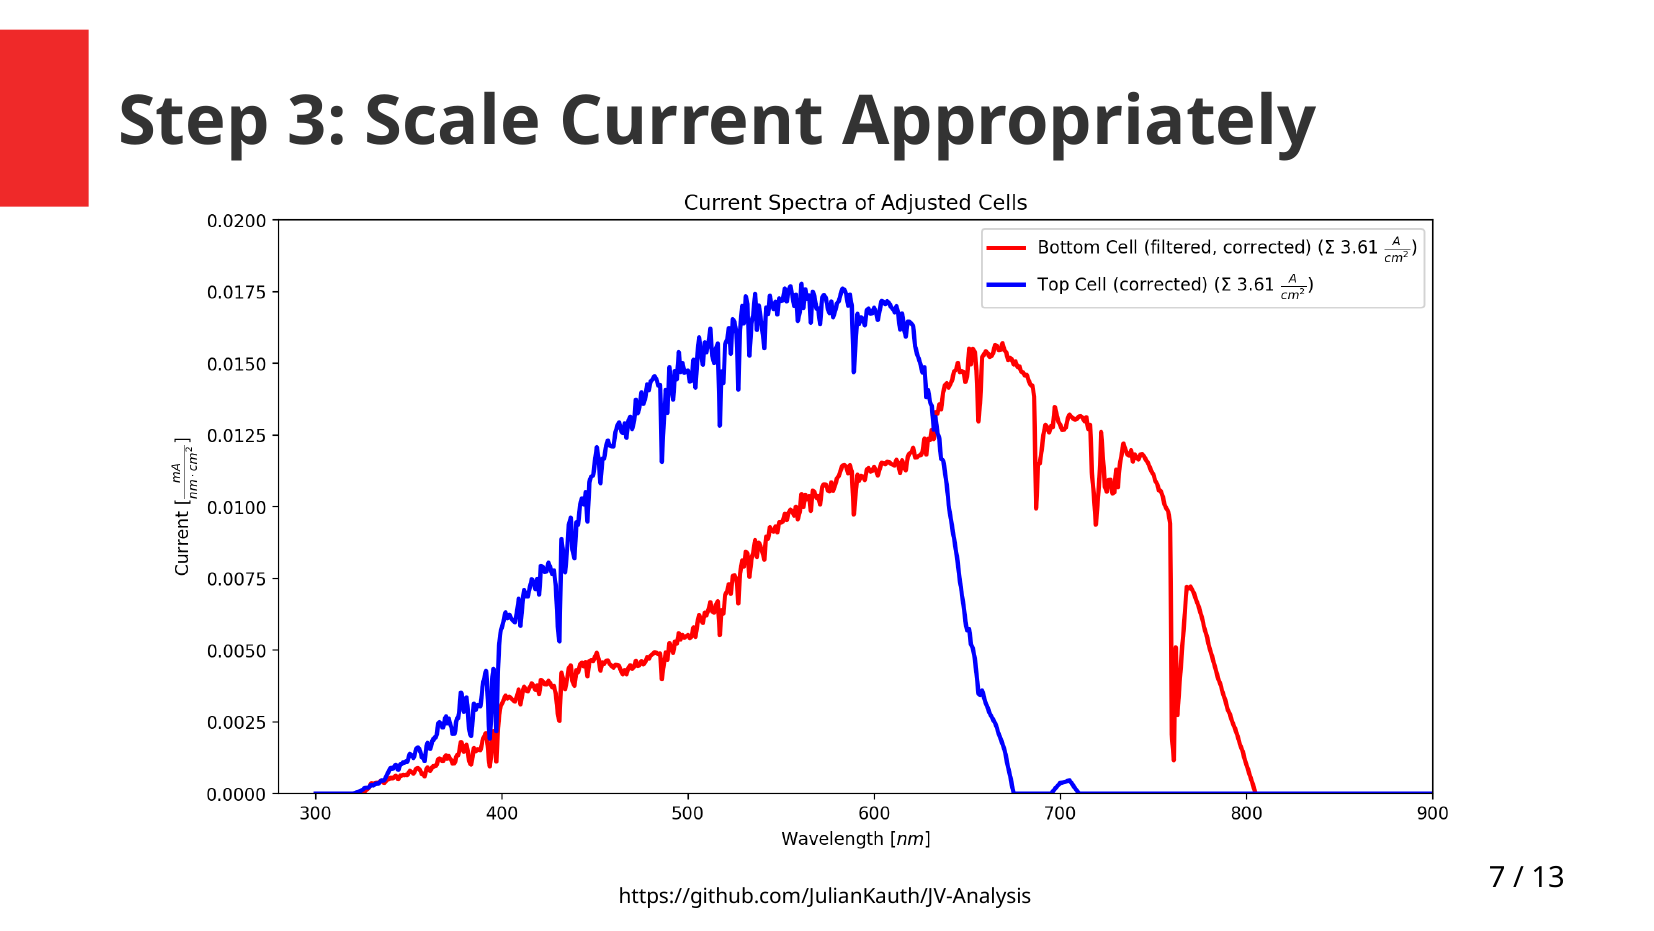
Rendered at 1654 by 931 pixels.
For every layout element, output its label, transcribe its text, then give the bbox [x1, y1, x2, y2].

title Step 3: Scale Current Appropriately [118, 29, 1595, 207]
picture [158, 181, 1461, 862]
